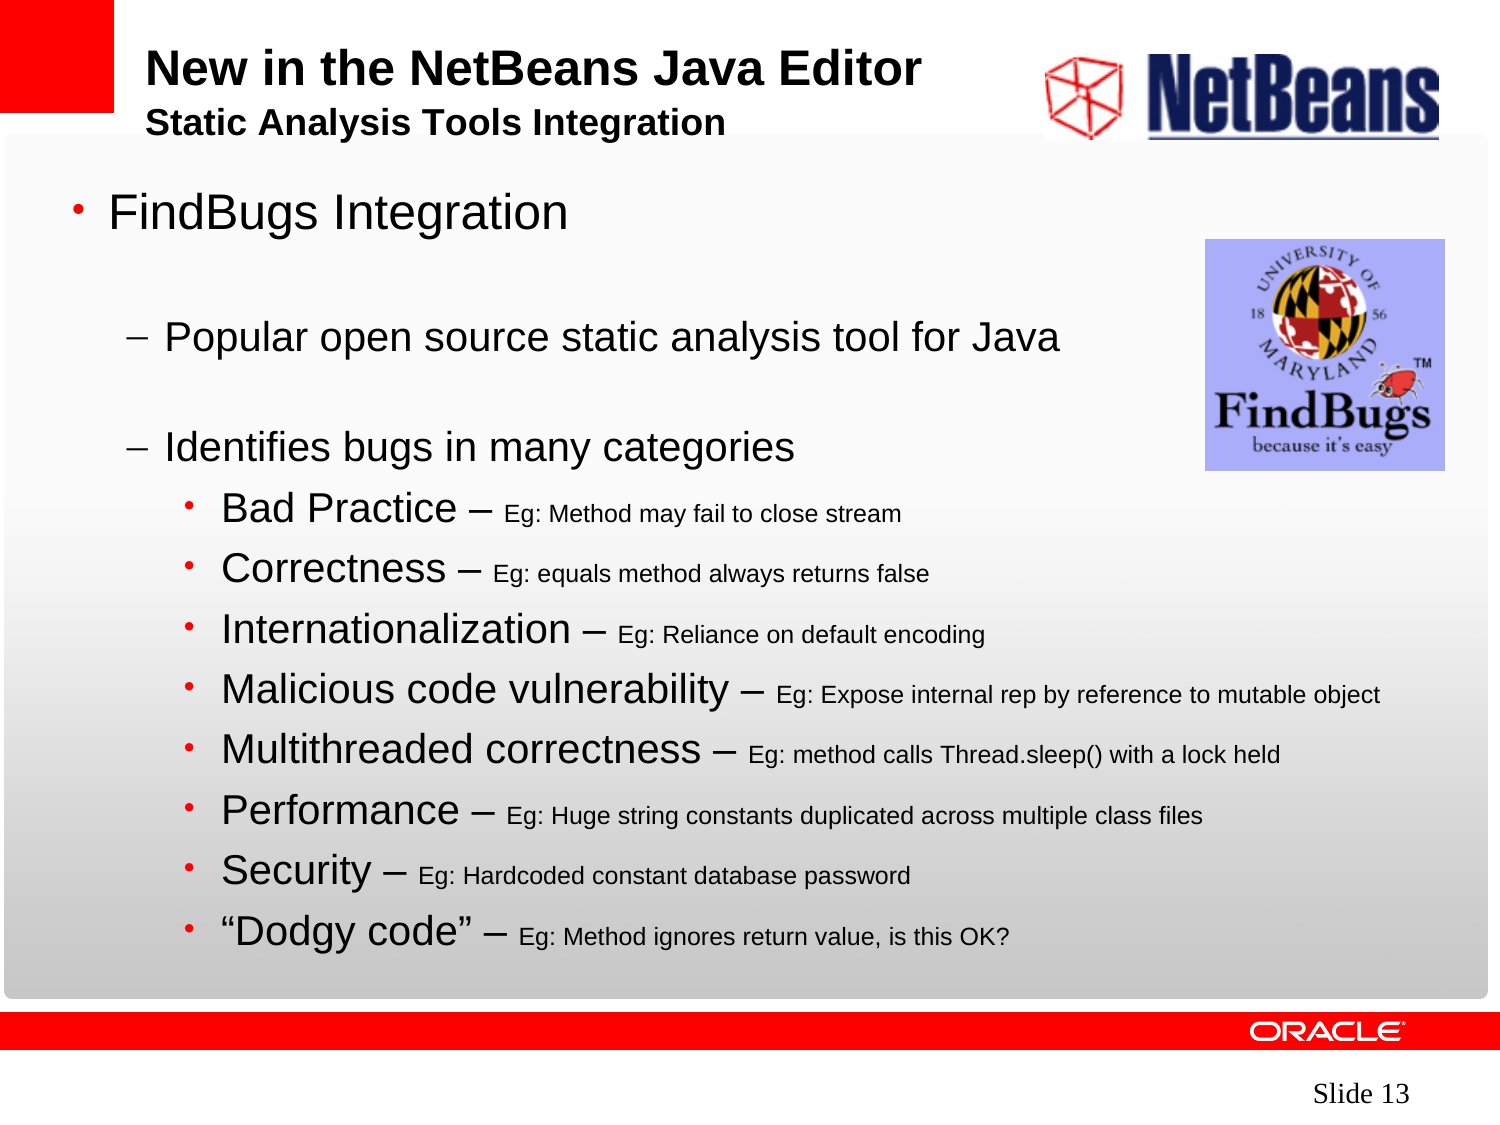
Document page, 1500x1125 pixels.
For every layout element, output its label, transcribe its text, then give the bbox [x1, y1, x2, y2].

picture [0, 0, 114, 113]
list FindBugs Integration Popular open source static analysis tool for Java Identifies bugs in many categories Bad Practice – Eg: Method may fail to close stream Correctness – Eg: equals method always returns false Internationalization – Eg: Reliance on default encoding Malicious code vulnerability – Eg: Expose internal rep by reference to mutable object Multithreaded correctness – Eg: method calls Thread.sleep() with a lock held Performance – Eg: Huge string constants duplicated across multiple class files Security – Eg: Hardcoded constant database password “Dodgy code” – Eg: Method ignores return value, is this OK? [70, 179, 1480, 1026]
picture [0, 1012, 1500, 1050]
picture [4, 54, 1488, 999]
picture [1205, 239, 1445, 471]
title New in the NetBeans Java Editor Static Analysis Tools Integration [130, 30, 1020, 161]
picture [1362, 1026, 1378, 1037]
picture [1299, 1026, 1314, 1040]
picture [1254, 1026, 1277, 1037]
picture [1326, 1026, 1333, 1037]
picture [1316, 1028, 1324, 1034]
